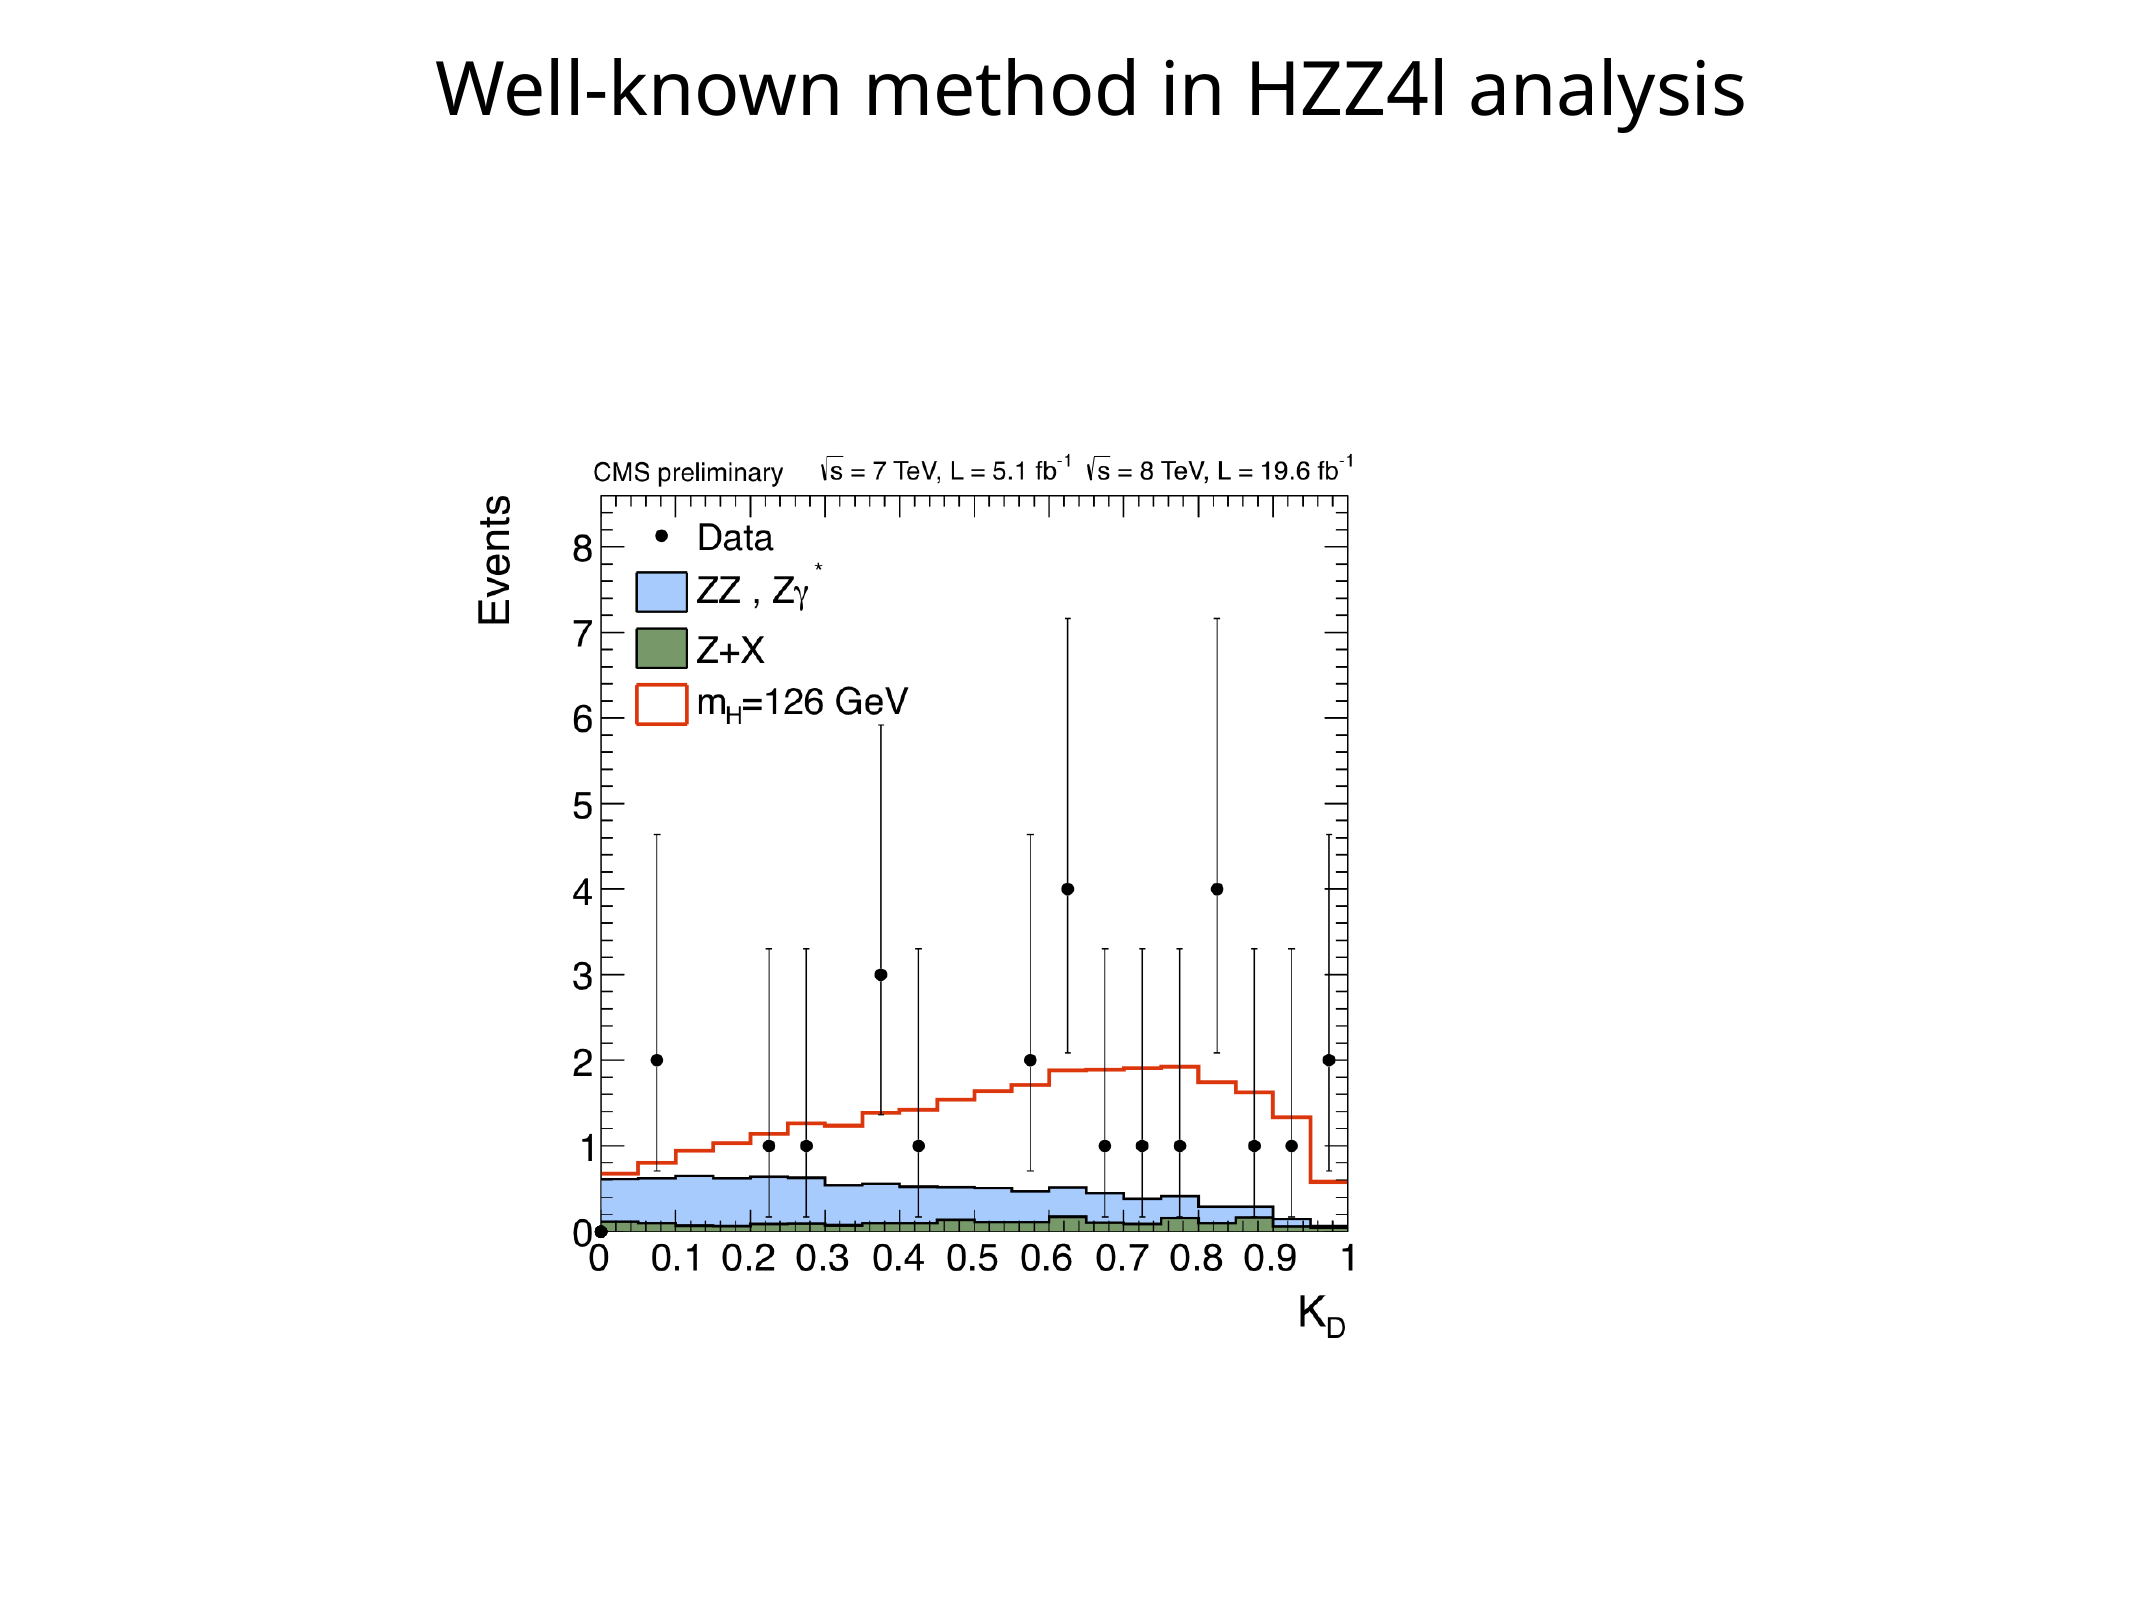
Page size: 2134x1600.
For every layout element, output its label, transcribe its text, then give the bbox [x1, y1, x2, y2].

picture [435, 449, 1396, 1369]
title Well-known method in HZZ4l analysis [14, 8, 2117, 165]
